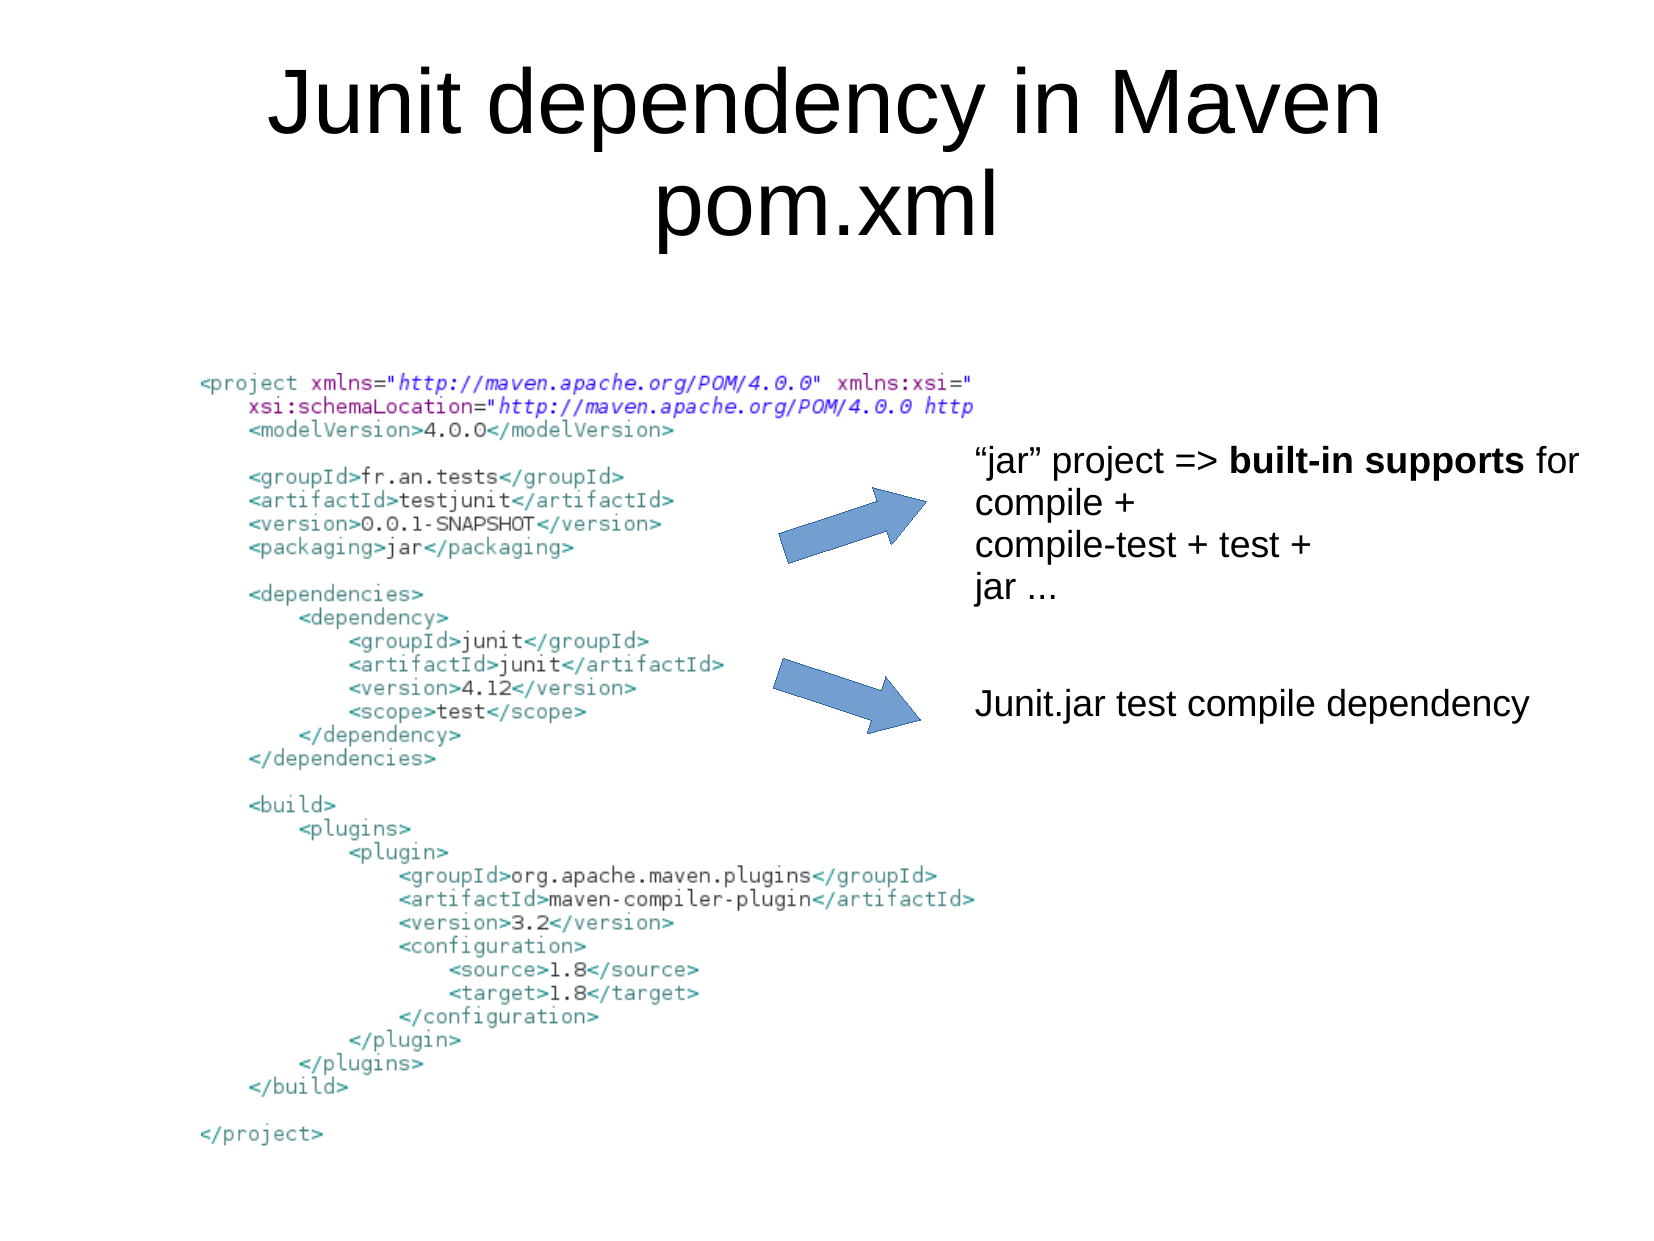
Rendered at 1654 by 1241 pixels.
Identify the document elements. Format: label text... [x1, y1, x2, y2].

text_box Junit.jar test compile dependency [960, 675, 1545, 732]
text_box [778, 487, 927, 564]
picture [201, 373, 976, 1156]
title Junit dependency in Maven pom.xml [82, 49, 1571, 257]
text_box “jar” project => built-in supports for compile + compile-test + test + jar ... [960, 432, 1606, 616]
text_box [773, 658, 921, 734]
